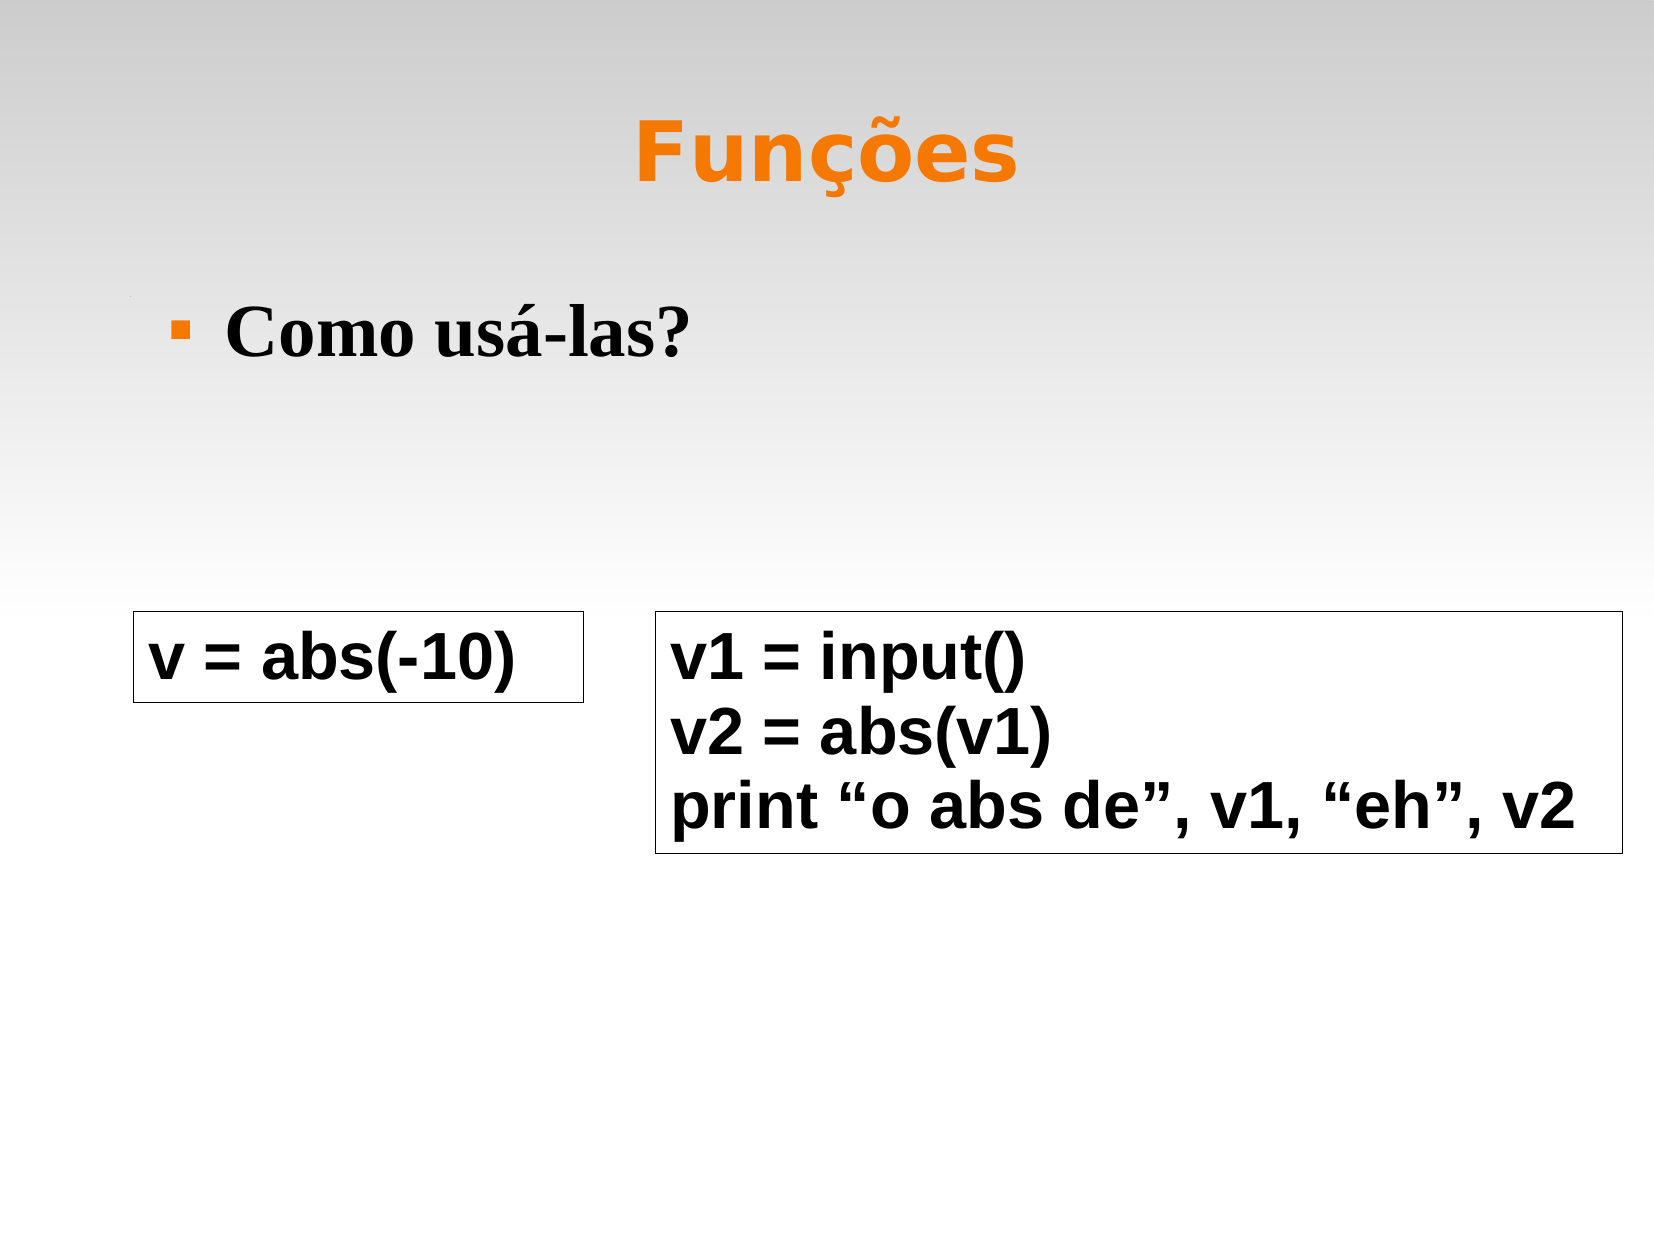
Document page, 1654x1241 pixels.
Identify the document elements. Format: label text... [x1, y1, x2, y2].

text_box v1 = input() v2 = abs(v1) print “o abs de”, v1, “eh”, v2 [655, 611, 1623, 854]
text_box v = abs(-10) [133, 611, 584, 703]
title Funções [82, 49, 1571, 257]
list Como usá-las? [82, 290, 1571, 1109]
